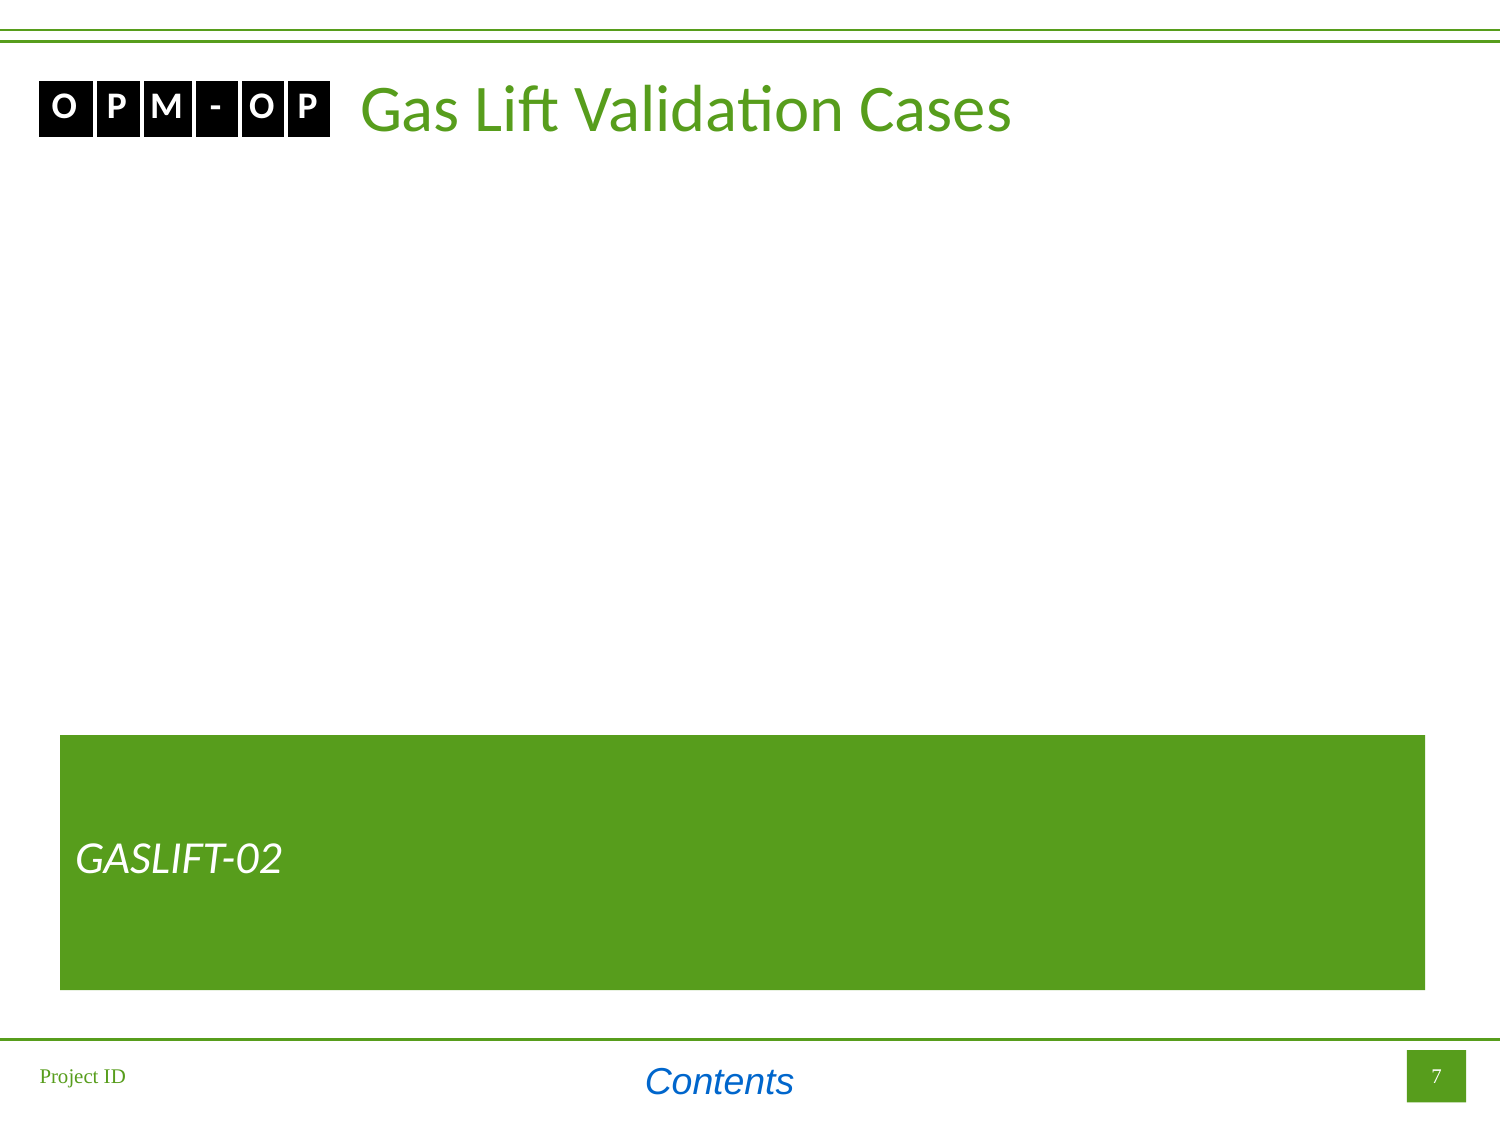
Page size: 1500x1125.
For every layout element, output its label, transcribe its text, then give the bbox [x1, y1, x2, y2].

list GASLIFT-02 [60, 735, 1426, 991]
title Gas Lift Validation Cases [360, 77, 1425, 153]
